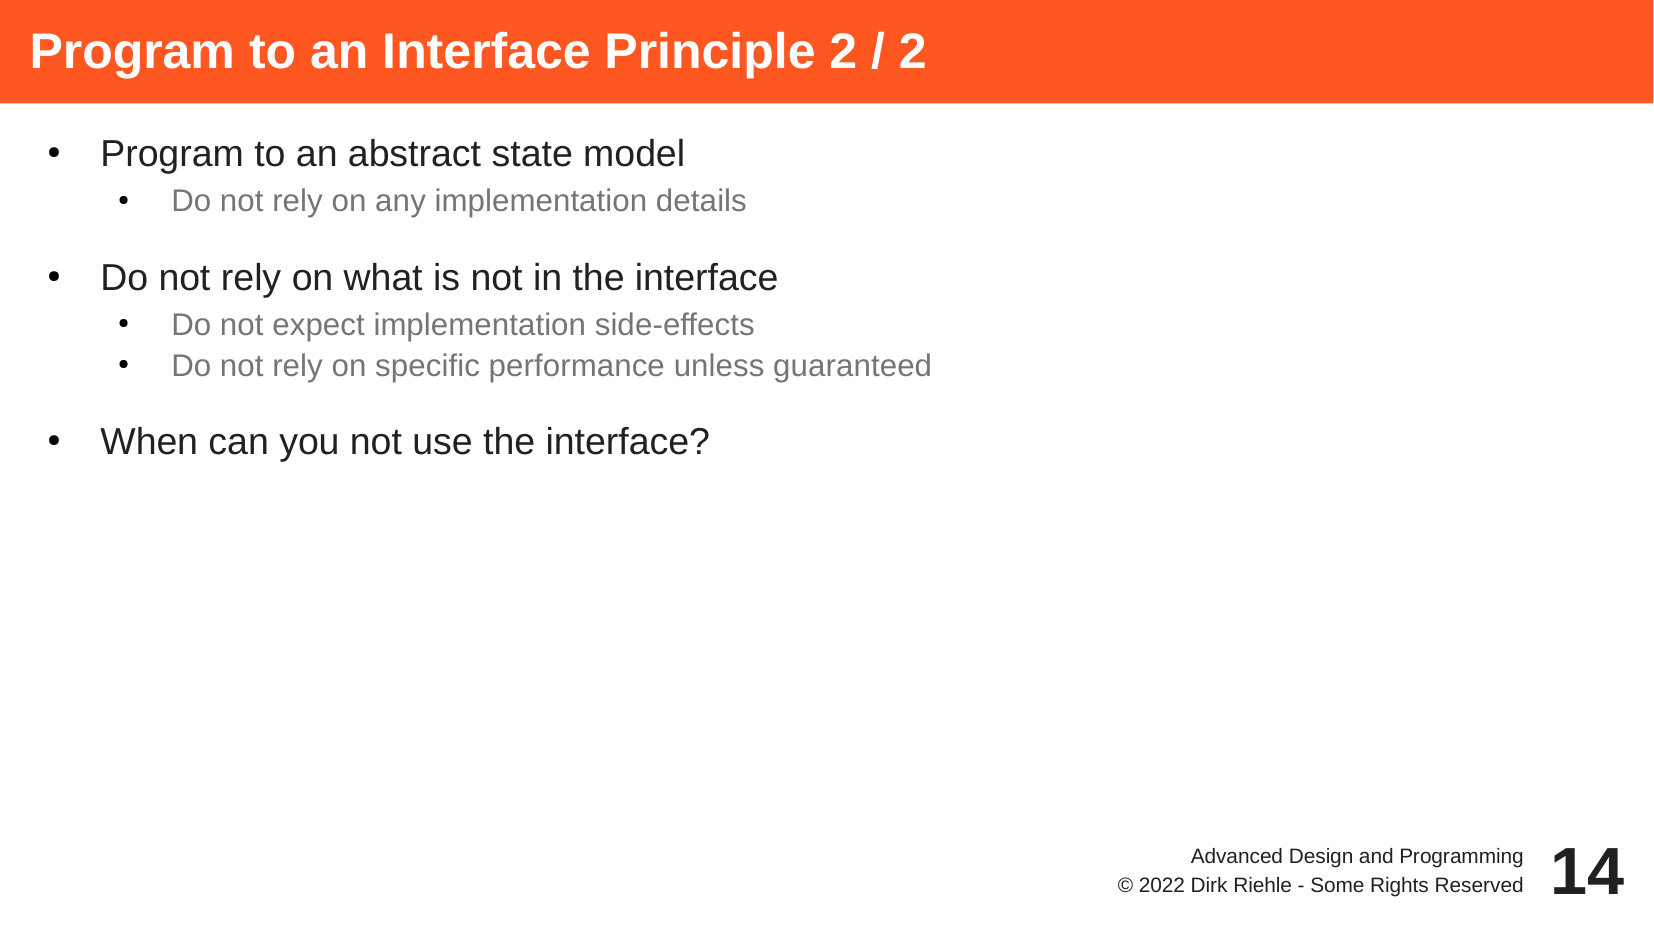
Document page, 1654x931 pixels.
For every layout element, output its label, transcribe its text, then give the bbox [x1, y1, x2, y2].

list Program to an abstract state model Do not rely on any implementation details Do not rely on what is not in the interface Do not expect implementation side-effects Do not rely on specific performance unless guaranteed When can you not use the interface? [29, 132, 1625, 813]
title Program to an Interface Principle 2 / 2 [0, 0, 1654, 104]
